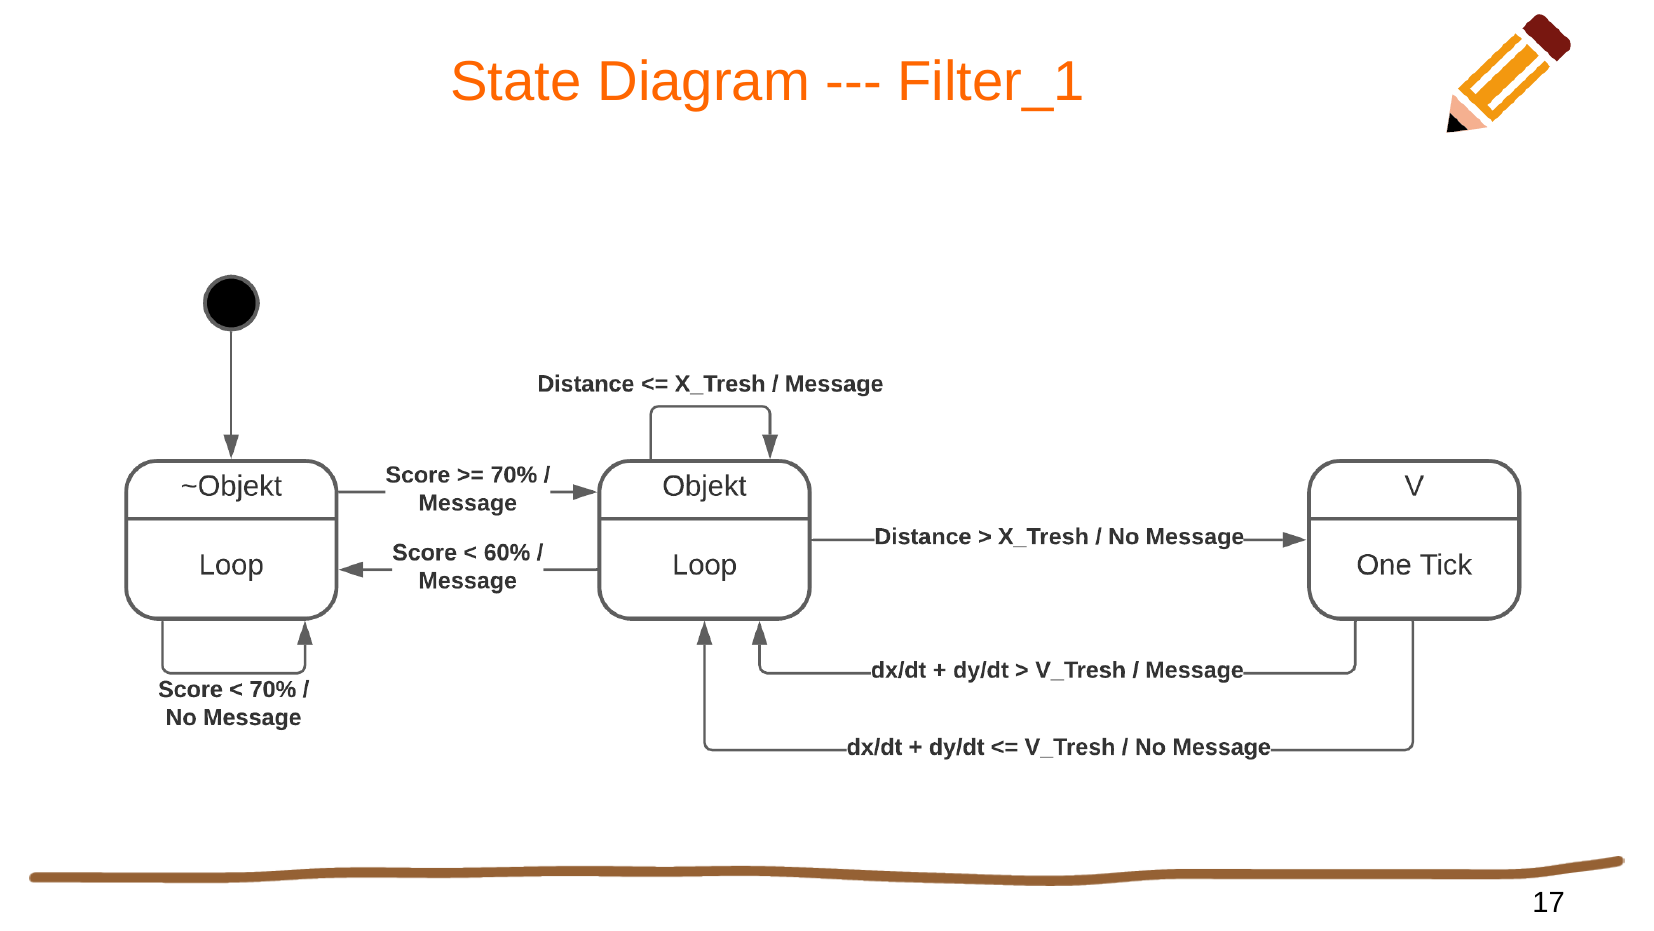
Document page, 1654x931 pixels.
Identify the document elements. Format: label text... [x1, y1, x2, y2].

title State Diagram --- Filter_1 [88, 29, 1447, 133]
picture [29, 187, 1625, 886]
picture [1446, 14, 1571, 133]
